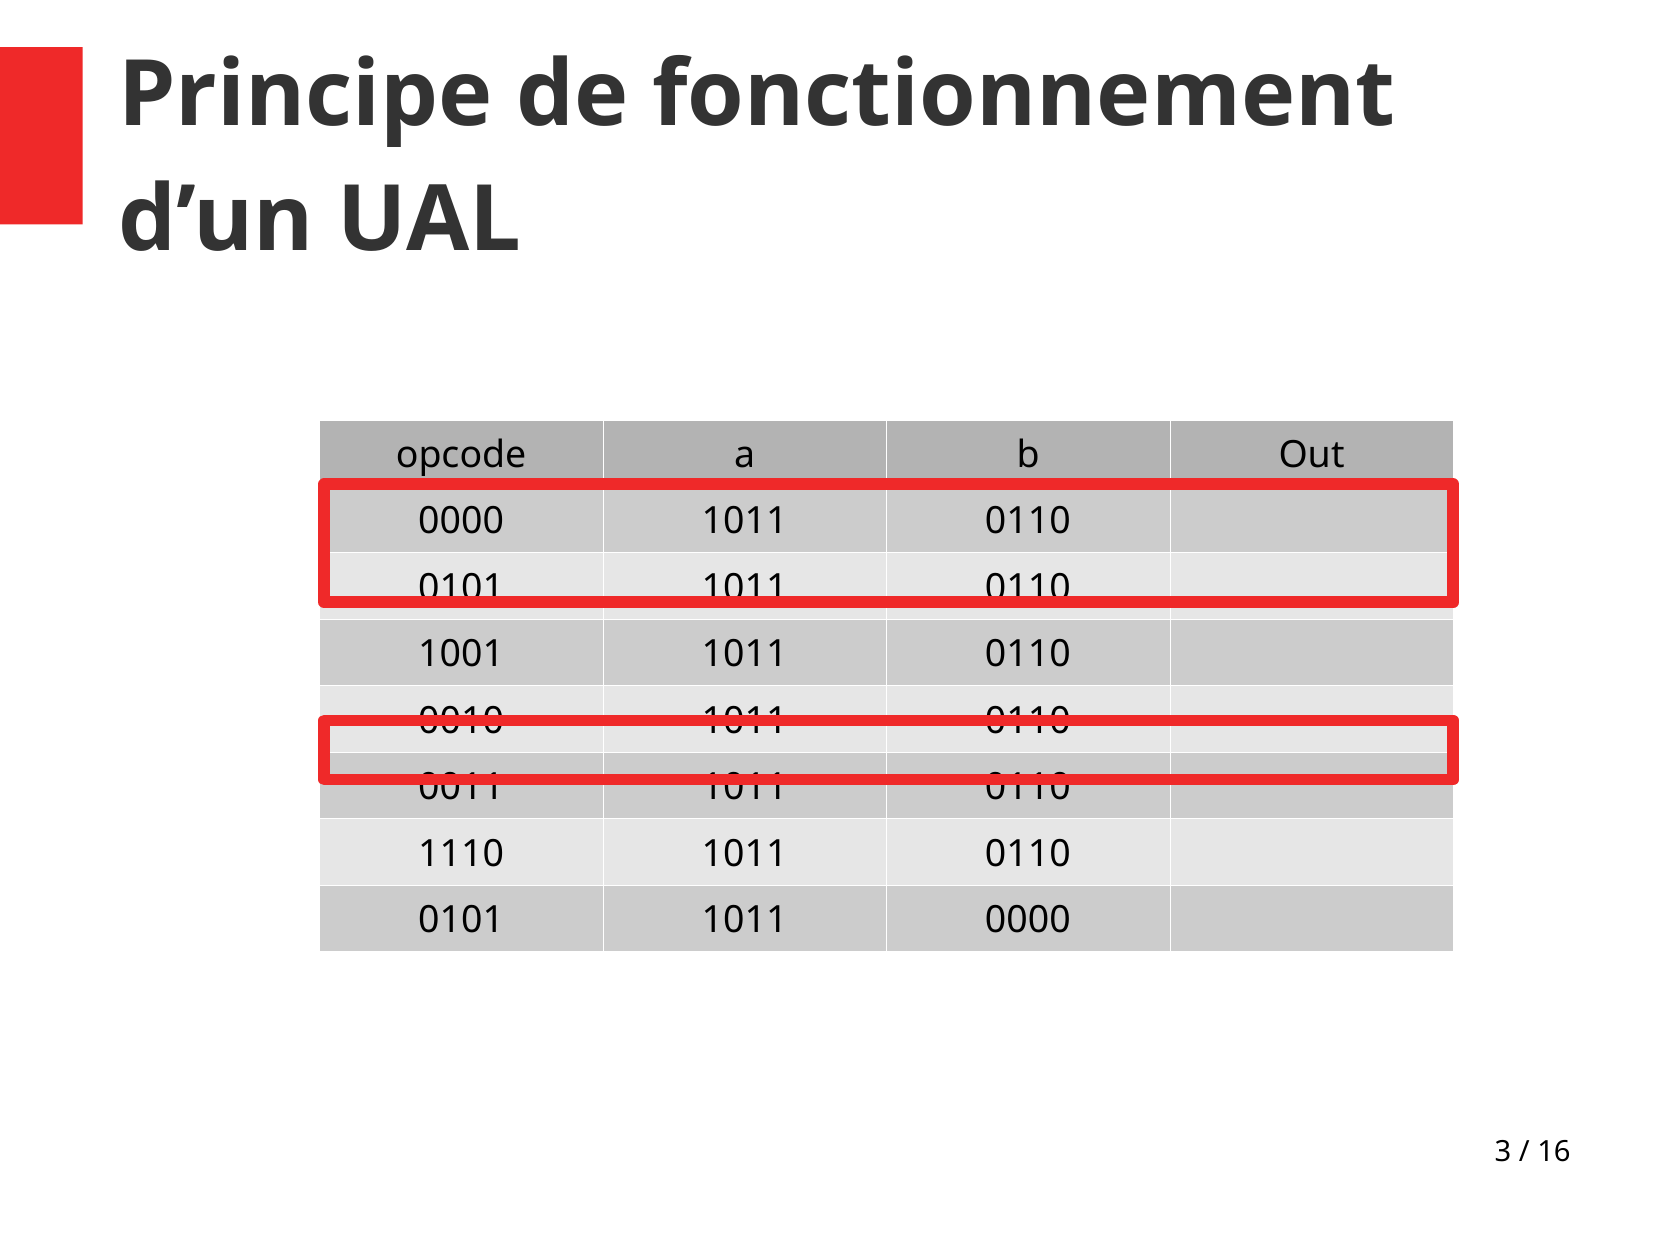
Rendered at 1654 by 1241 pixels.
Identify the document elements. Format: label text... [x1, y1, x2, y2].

table_cell 1011 [604, 553, 886, 596]
table_cell [1171, 608, 1453, 619]
table_cell 0101 [423, 576, 434, 596]
table_cell 0110 [887, 620, 1170, 685]
title Principe de fonctionnement d’un UAL [118, 45, 1571, 260]
table_header Out [1171, 421, 1453, 478]
table_cell 1011 [728, 785, 739, 797]
table_cell 1011 [604, 620, 886, 685]
table_cell 1011 [604, 886, 886, 951]
table_cell 1011 [604, 785, 886, 818]
table_cell 0110 [887, 608, 1170, 619]
table_header a [604, 421, 886, 478]
table_cell 0011 [330, 753, 603, 774]
table_cell [1171, 686, 1453, 715]
table_cell 1011 [604, 753, 886, 774]
table_cell 0110 [887, 819, 1170, 885]
table_cell [1171, 753, 1447, 774]
table_cell 0101 [466, 576, 477, 596]
table_cell 0110 [887, 726, 1170, 752]
table_cell [1171, 490, 1447, 552]
table_cell 1011 [604, 686, 886, 715]
table_cell 1110 [320, 819, 603, 885]
table_cell [1171, 819, 1453, 885]
table_header opcode [320, 421, 603, 479]
table_cell 0011 [320, 784, 603, 818]
table_cell 0000 [887, 886, 1170, 951]
table_cell 1001 [320, 620, 603, 685]
table_cell 0010 [330, 726, 603, 752]
table_cell 1011 [604, 490, 886, 552]
table_cell [1171, 726, 1447, 752]
table_cell 0110 [1054, 576, 1065, 596]
table_cell [1171, 620, 1453, 685]
table_cell 0110 [887, 686, 1170, 715]
table_cell 0101 [320, 886, 603, 951]
table_cell 0110 [887, 753, 1170, 774]
table_cell 0000 [330, 490, 603, 552]
table_cell 0101 [320, 608, 603, 619]
table_cell 0110 [989, 576, 1000, 596]
table_cell 0101 [330, 553, 603, 596]
table_cell 0110 [887, 785, 1170, 818]
table_cell [1171, 886, 1453, 951]
table_cell [1171, 785, 1453, 818]
table_cell 0010 [320, 686, 603, 716]
table_cell 1011 [728, 576, 739, 596]
table_header b [887, 421, 1170, 478]
table_cell 0011 [444, 785, 455, 797]
table_cell 0110 [887, 490, 1170, 552]
table_cell 0011 [423, 785, 434, 797]
table_cell 1011 [604, 819, 886, 885]
table_cell 0110 [989, 785, 1000, 797]
table_cell 0110 [887, 553, 1170, 596]
table_cell 0110 [1054, 785, 1065, 797]
table_cell [1171, 553, 1447, 596]
table_cell 1011 [604, 726, 886, 752]
table_cell 1011 [604, 608, 886, 619]
